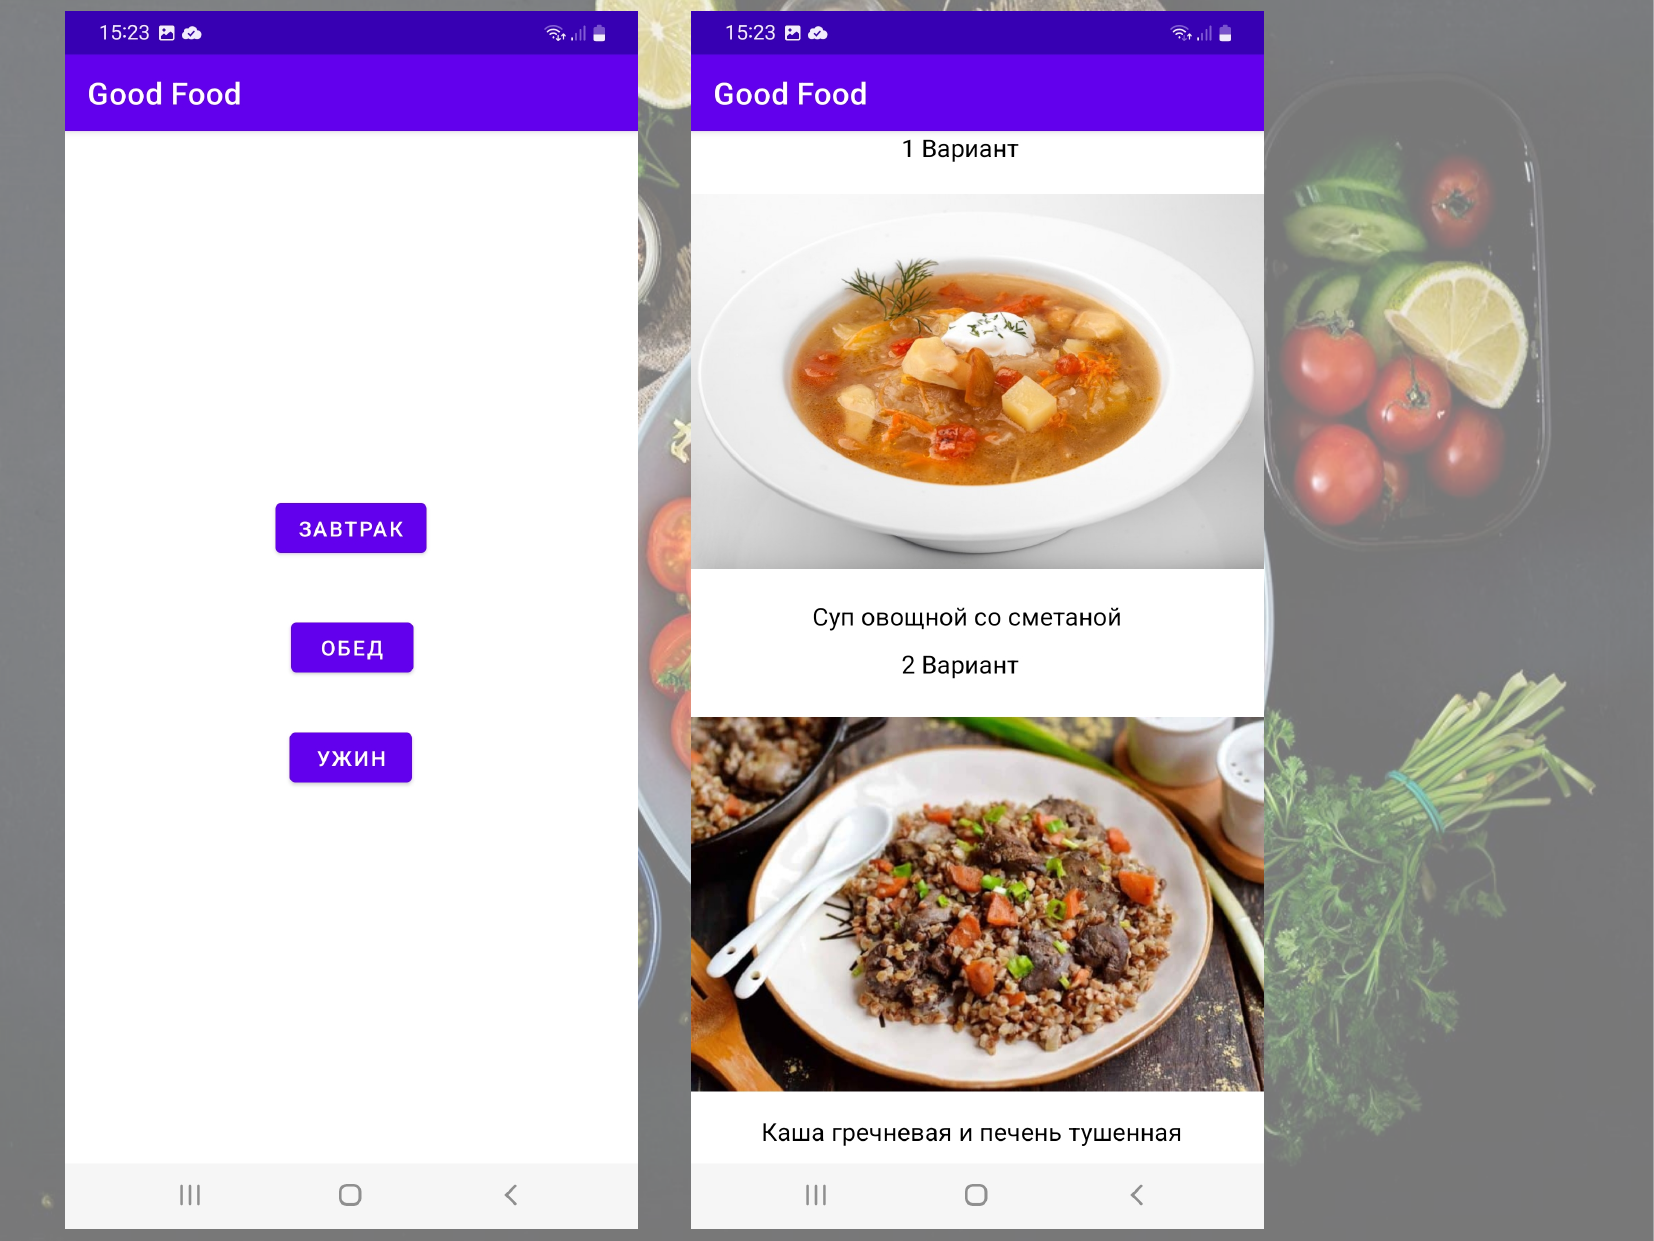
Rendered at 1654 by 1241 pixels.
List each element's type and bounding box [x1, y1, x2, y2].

picture [65, 11, 638, 1229]
picture [691, 11, 1264, 1229]
